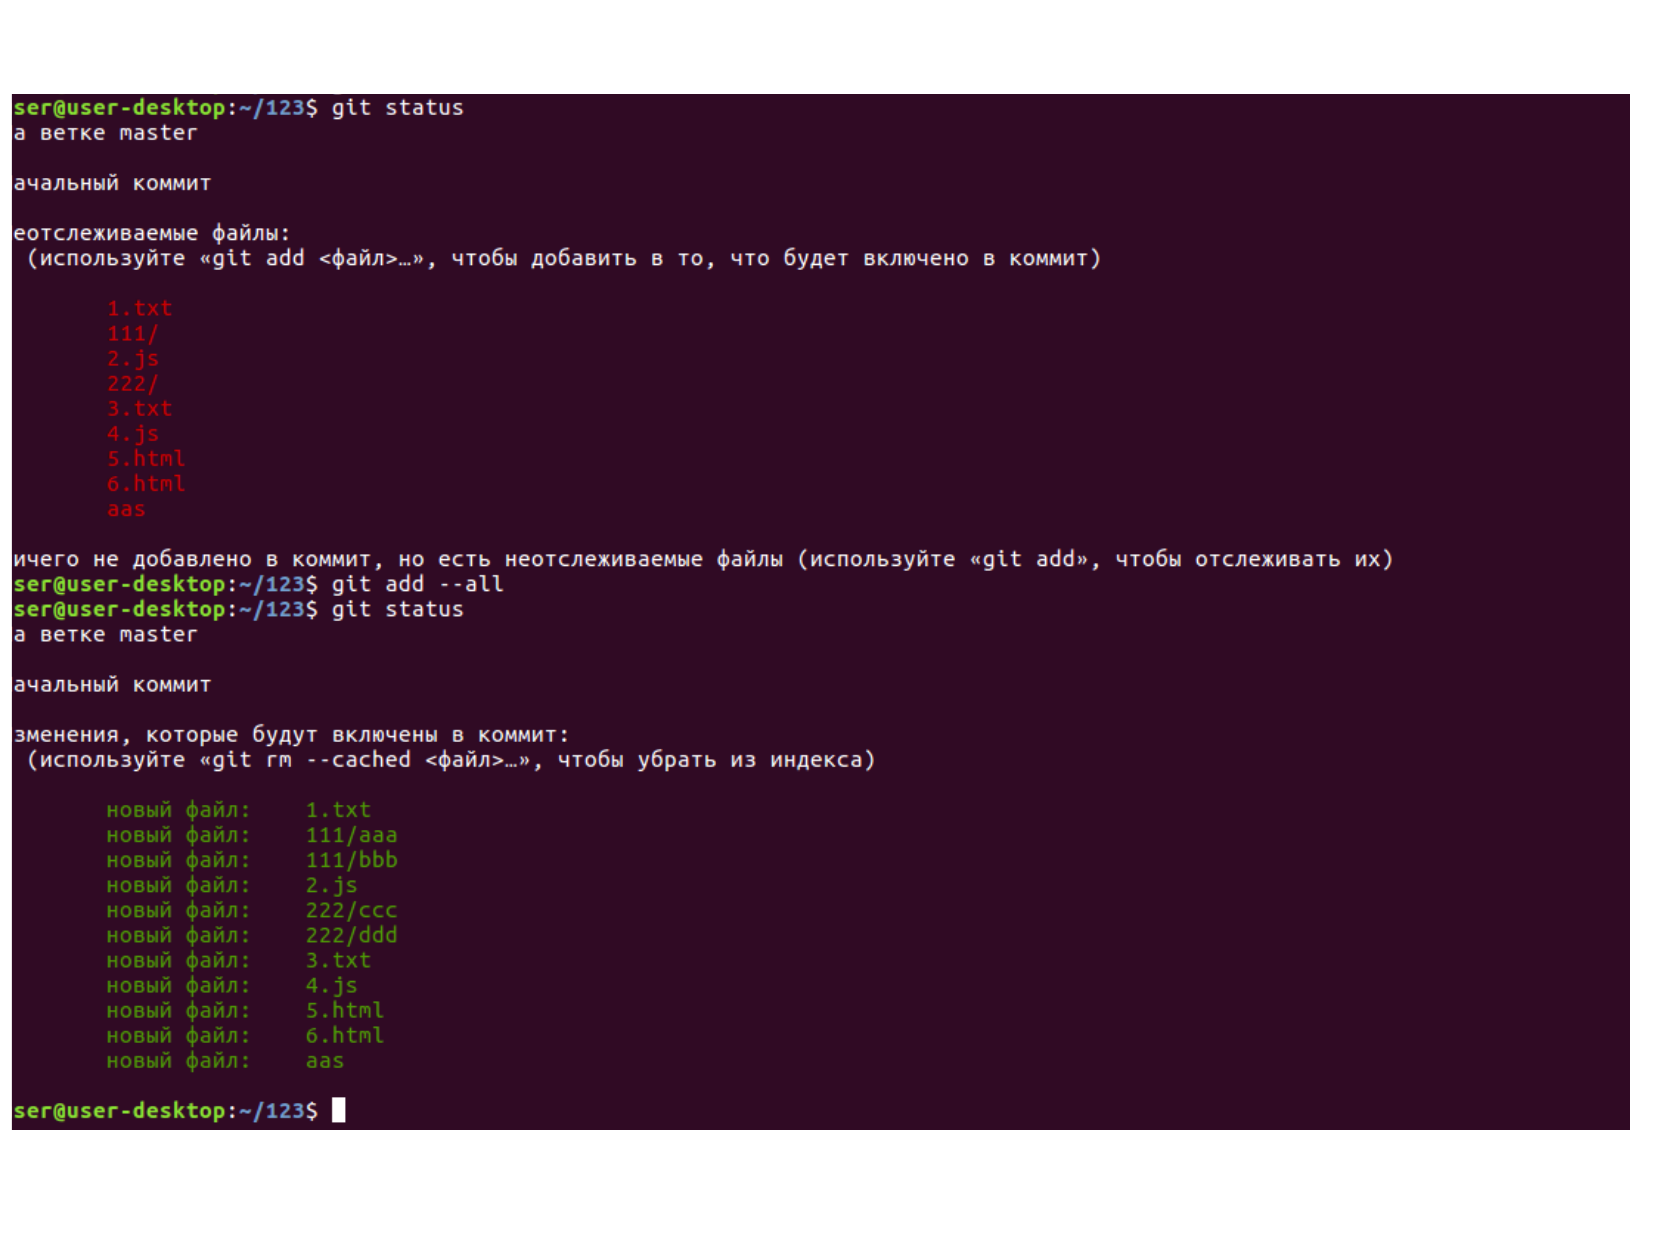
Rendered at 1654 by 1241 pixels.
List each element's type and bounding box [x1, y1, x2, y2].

picture [11, 94, 1630, 1130]
